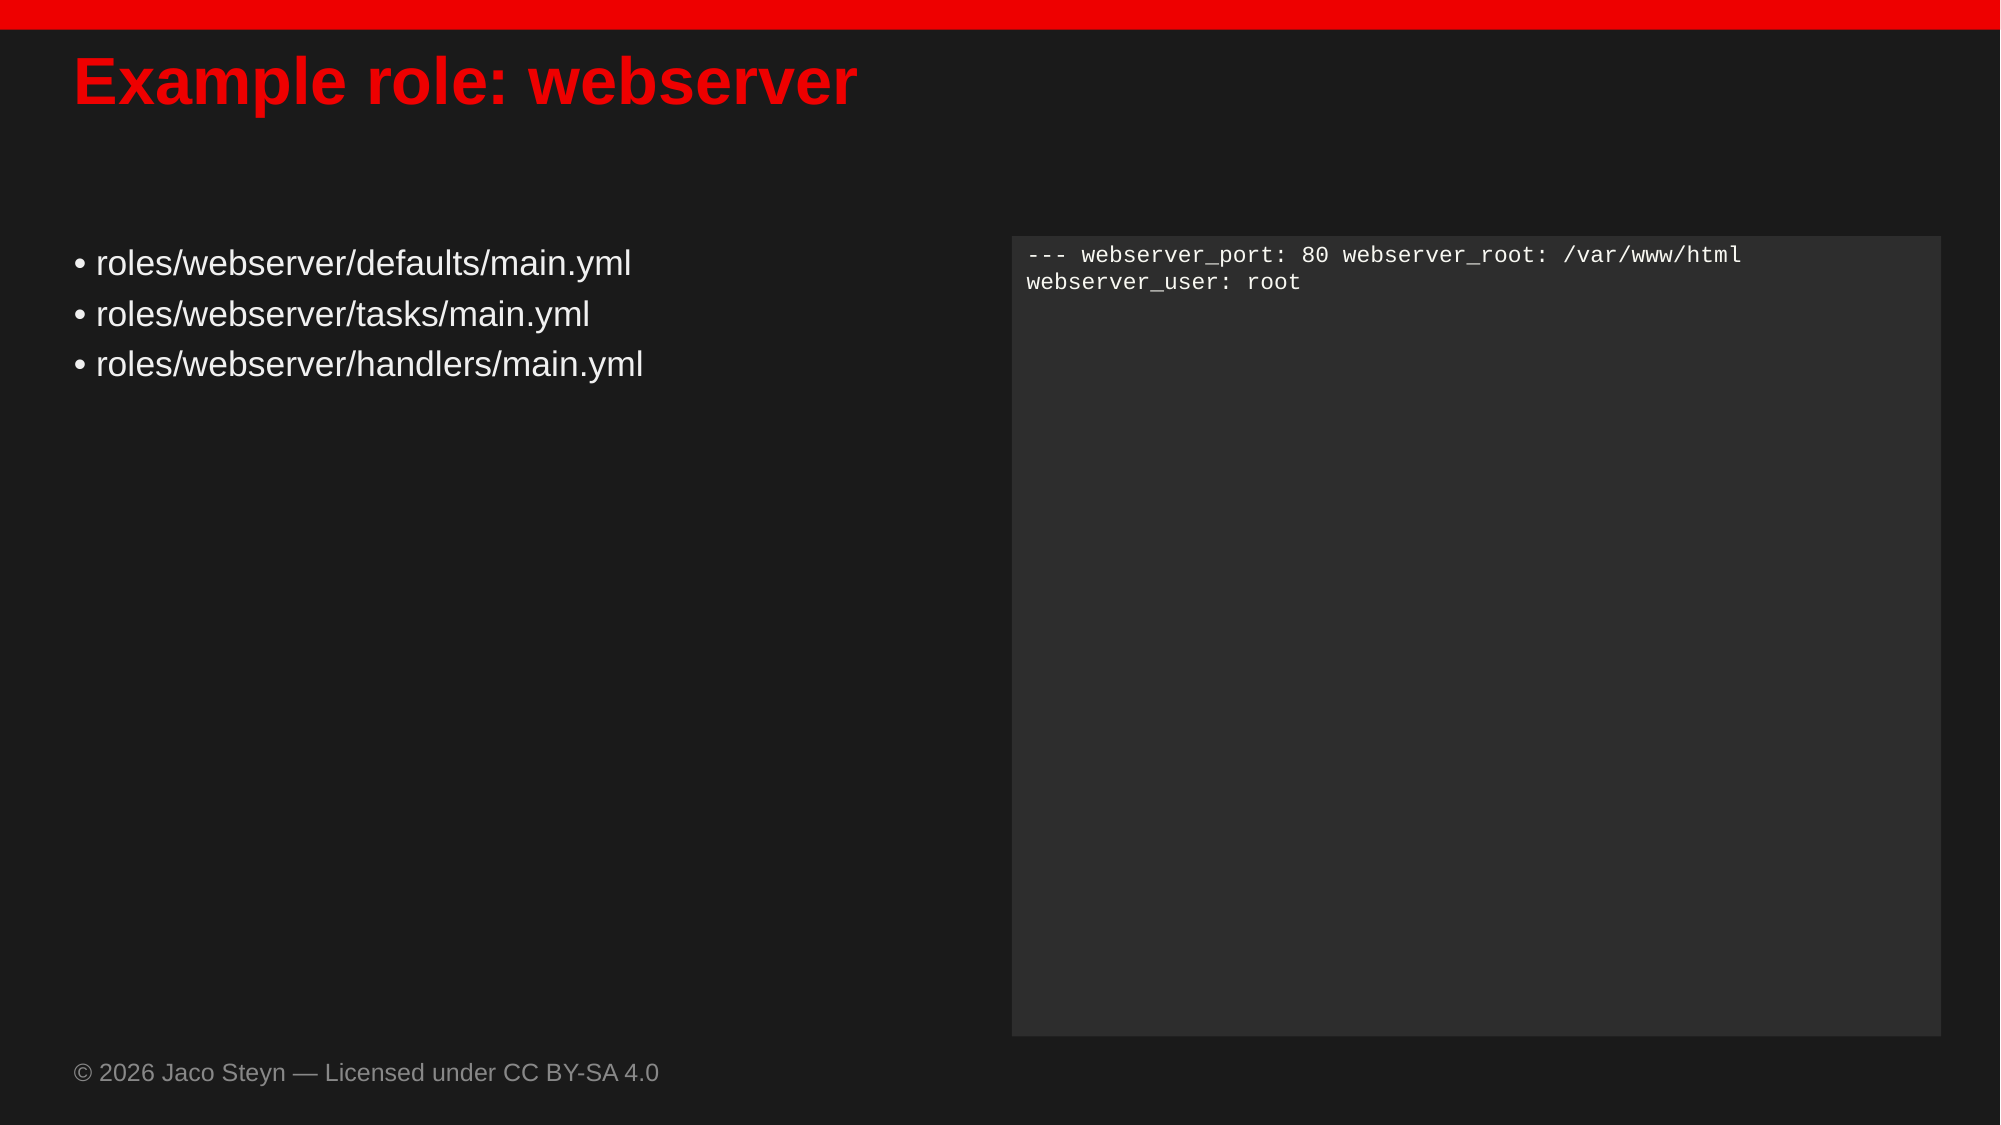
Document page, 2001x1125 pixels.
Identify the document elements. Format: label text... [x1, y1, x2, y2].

text_box © 2026 Jaco Steyn — Licensed under CC BY-SA 4.0 [59, 1051, 1942, 1093]
text_box • roles/webserver/defaults/main.yml • roles/webserver/tasks/main.yml • roles/webserver/handlers/main.yml [59, 236, 989, 1037]
text_box [0, 0, 2001, 30]
text_box --- webserver_port: 80 webserver_root: /var/www/html webserver_user: root [1011, 236, 1942, 1037]
text_box Example role: webserver [59, 36, 1942, 208]
